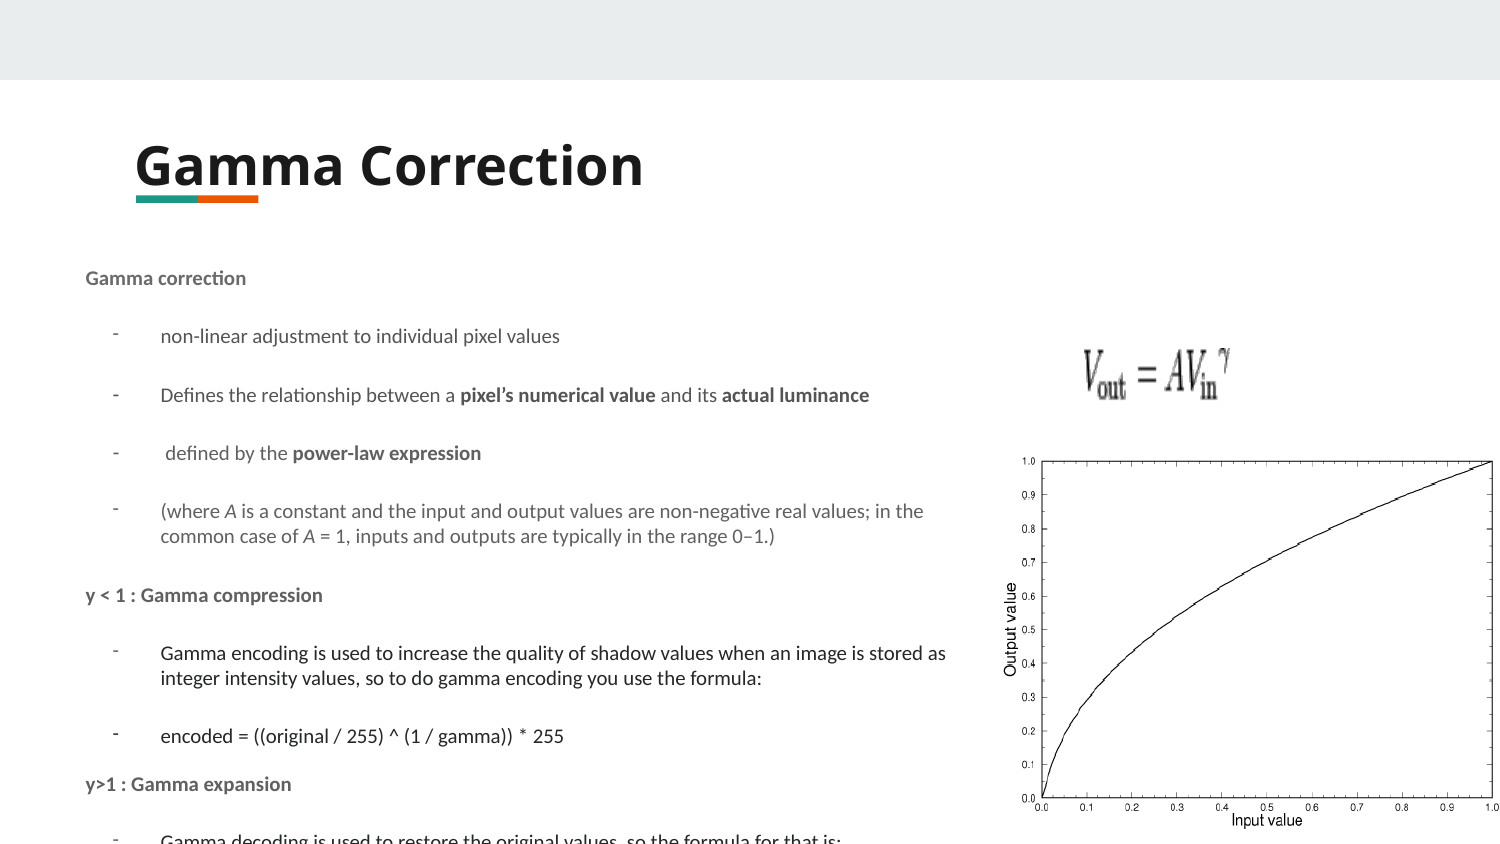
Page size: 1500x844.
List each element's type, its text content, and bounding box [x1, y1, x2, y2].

picture [1084, 348, 1230, 403]
list Gamma correction non-linear adjustment to individual pixel values Defines the relationship between a pixel’s numerical value and its actual luminance defined by the power-law expression (where A is a constant and the input and output values are non-negative real values; in the common case of A = 1, inputs and outputs are typically in the range 0–1.) y < 1 : Gamma compression Gamma encoding is used to increase the quality of shadow values when an image is stored as integer intensity values, so to do gamma encoding you use the formula: encoded = ((original / 255) ^ (1 / gamma)) * 255 y>1 : Gamma expansion Gamma decoding is used to restore the original values, so the formula for that is: original = ((encoded / 255) ^ gamma) * 255 [70, 249, 980, 835]
title Gamma Correction [119, 115, 1381, 212]
picture [1001, 454, 1500, 831]
